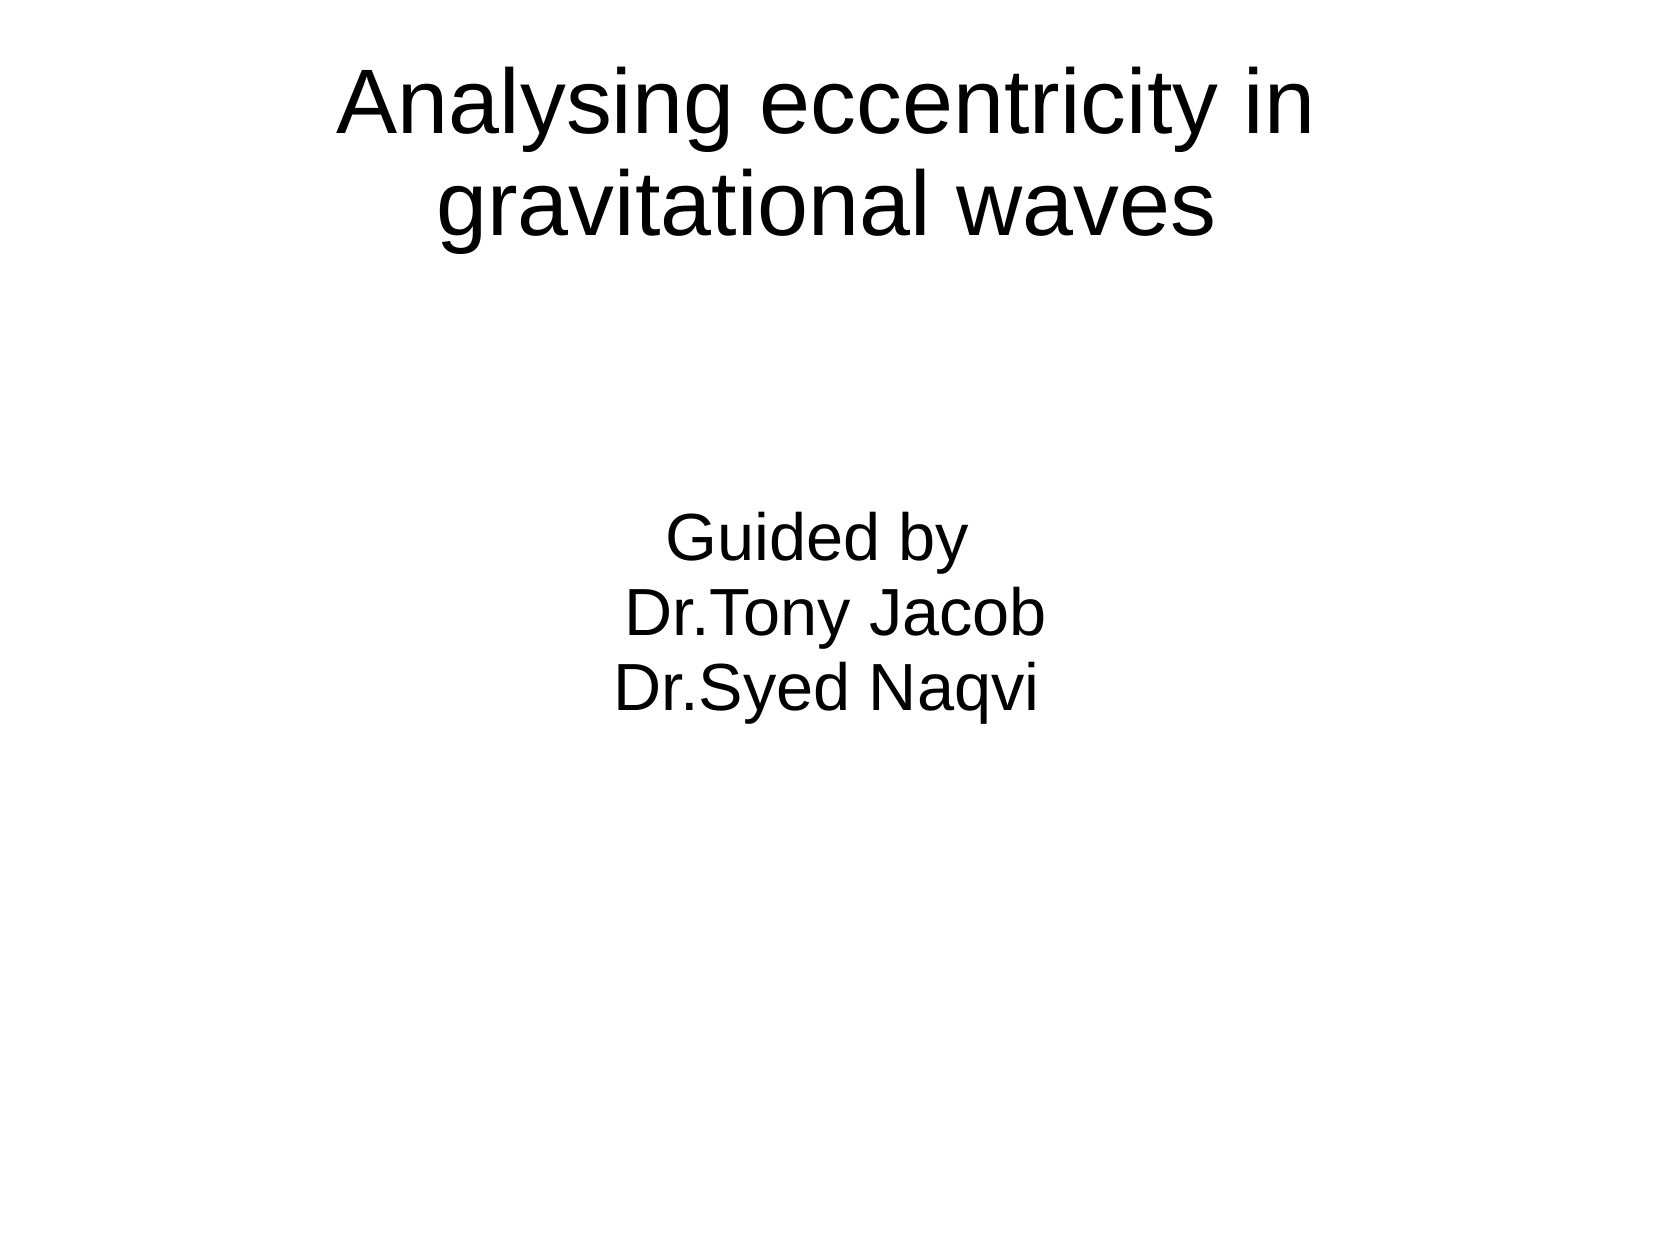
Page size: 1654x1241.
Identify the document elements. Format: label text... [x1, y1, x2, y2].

title Analysing eccentricity in gravitational waves [82, 49, 1571, 257]
subtitle Guided by Dr.Tony Jacob Dr.Syed Naqvi [82, 290, 1571, 1010]
